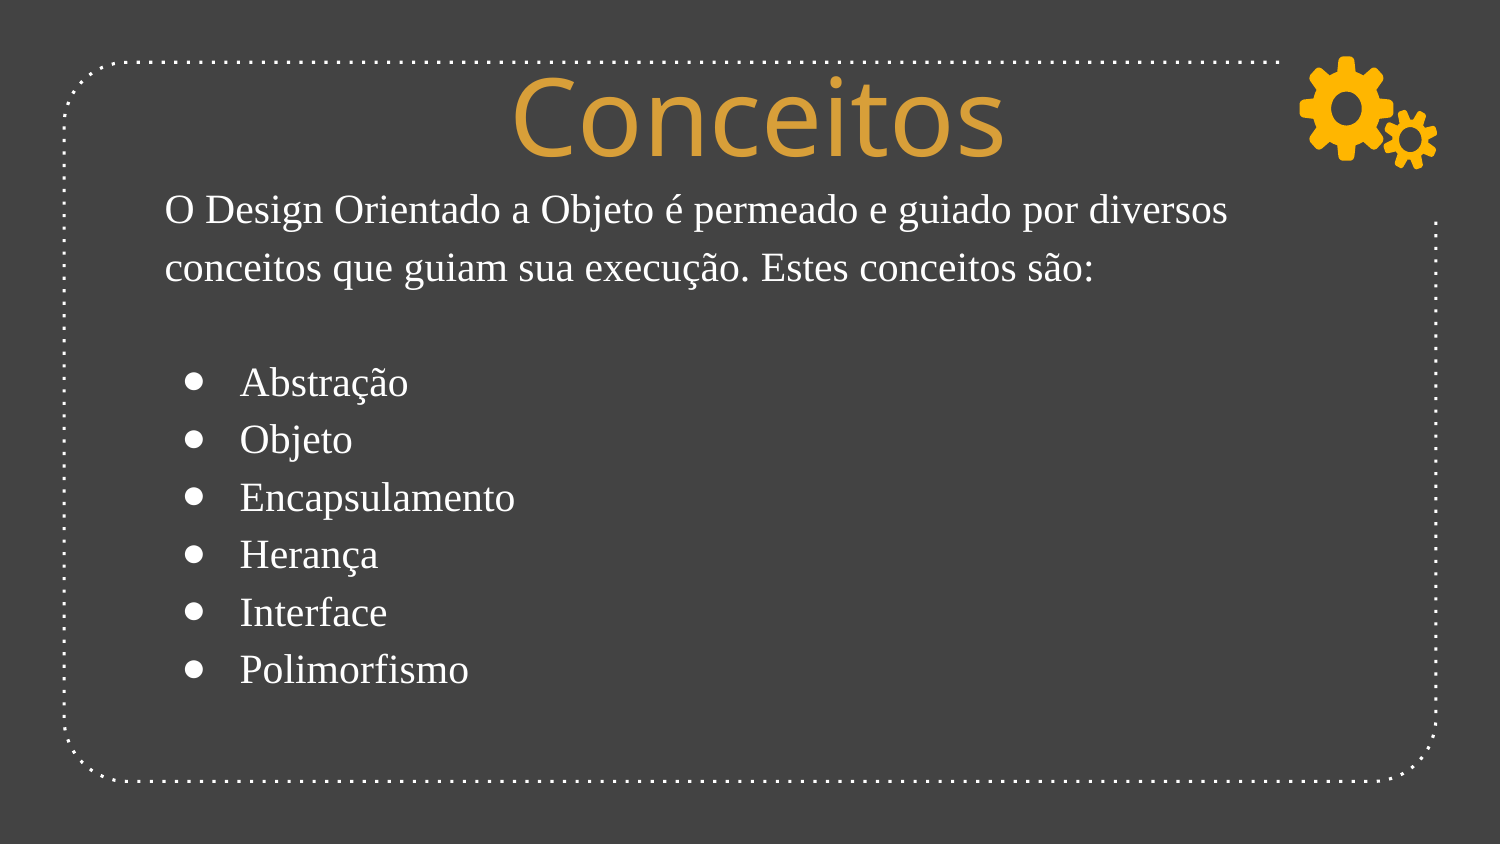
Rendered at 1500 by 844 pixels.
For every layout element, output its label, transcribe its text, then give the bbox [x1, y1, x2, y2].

text_box [1383, 109, 1437, 170]
list O Design Orientado a Objeto é permeado e guiado por diversos conceitos que guiam sua execução. Estes conceitos são: Abstração Objeto Encapsulamento Herança Interface Polimorfismo [149, 159, 1276, 548]
title Conceitos [1332, 92, 1361, 125]
text_box [1299, 56, 1394, 161]
title Conceitos [59, 32, 1458, 127]
